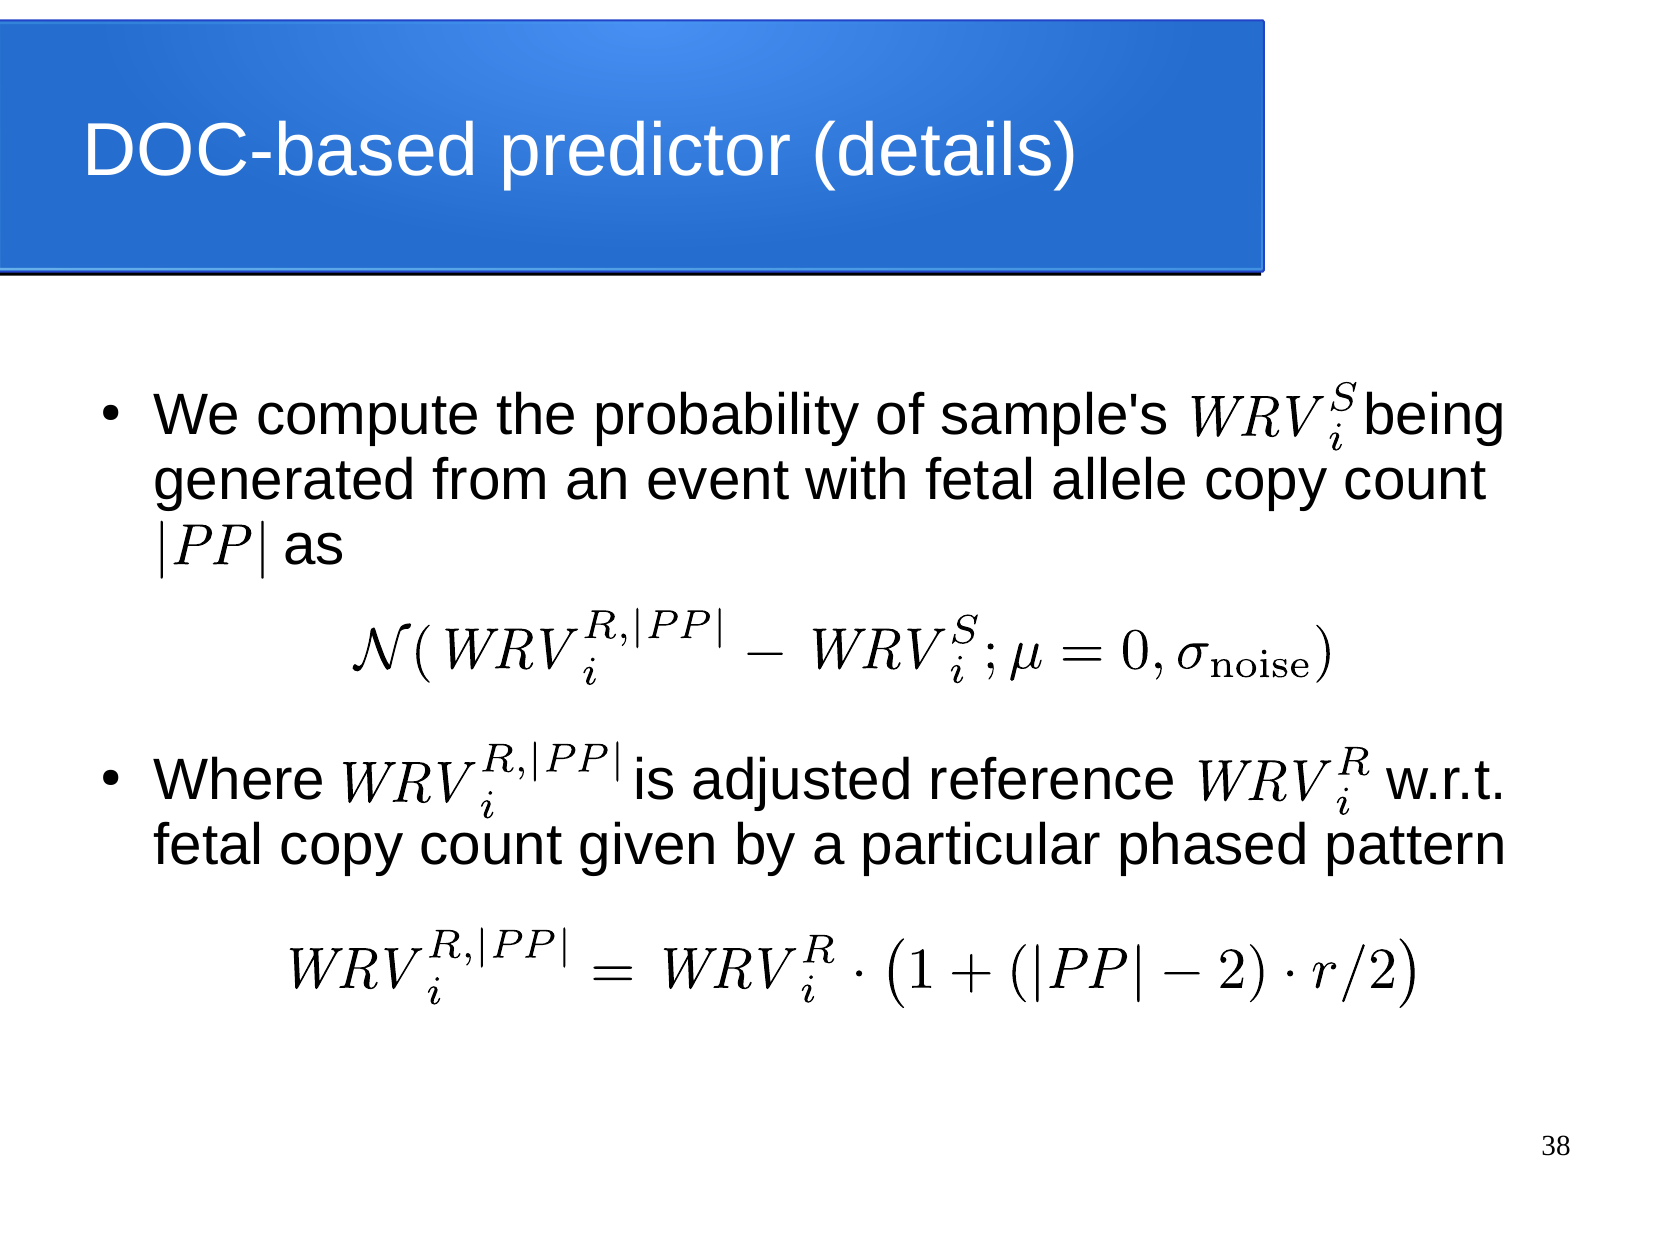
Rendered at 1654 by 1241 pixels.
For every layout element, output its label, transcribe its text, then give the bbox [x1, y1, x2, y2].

text_box [330, 741, 625, 819]
text_box [277, 927, 1424, 1009]
text_box [1186, 746, 1371, 815]
title DOC-based predictor (details) [82, 47, 1235, 252]
text_box [352, 607, 1336, 686]
list We compute the probability of sample's being generated from an event with fetal allele copy count as Where is adjusted reference w.r.t. fetal copy count given by a particular phased pattern [82, 381, 1571, 1102]
text_box [1179, 381, 1359, 451]
text_box [153, 520, 271, 579]
